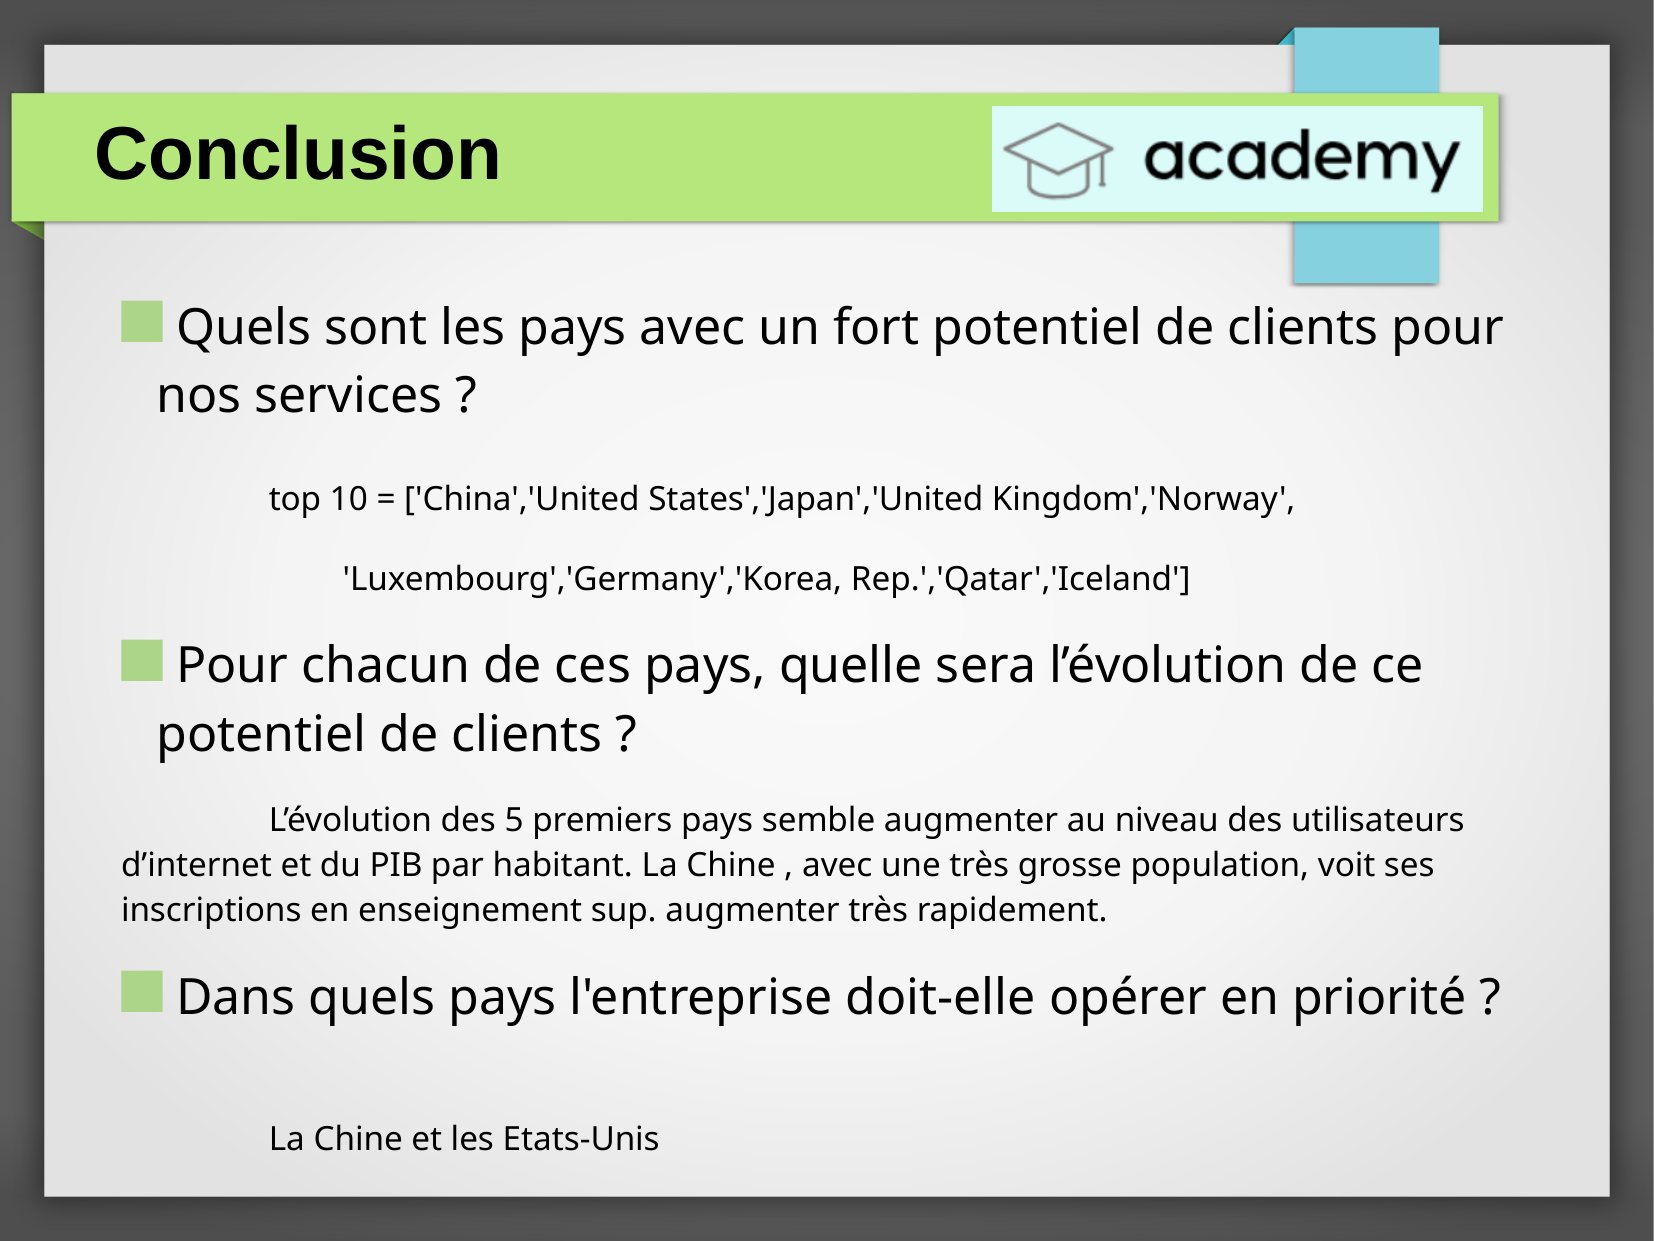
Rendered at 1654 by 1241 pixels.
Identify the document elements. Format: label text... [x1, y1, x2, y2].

text_box Quels sont les pays avec un fort potentiel de clients pour nos services ? top 10 = ['China','United States','Japan','United Kingdom','Norway', 'Luxembourg','Germany','Korea, Rep.','Qatar','Iceland'] Pour chacun de ces pays, quelle sera l’évolution de ce potentiel de clients ? L’évolution des 5 premiers pays semble augmenter au niveau des utilisateurs d’internet et du PIB par habitant. La Chine , avec une très grosse population, voit ses inscriptions en enseignement sup. augmenter très rapidement. Dans quels pays l'entreprise doit-elle opérer en priorité ? La Chine et les Etats-Unis [106, 283, 1560, 1189]
picture [0, 0, 1654, 1241]
title Conclusion [94, 94, 1276, 213]
